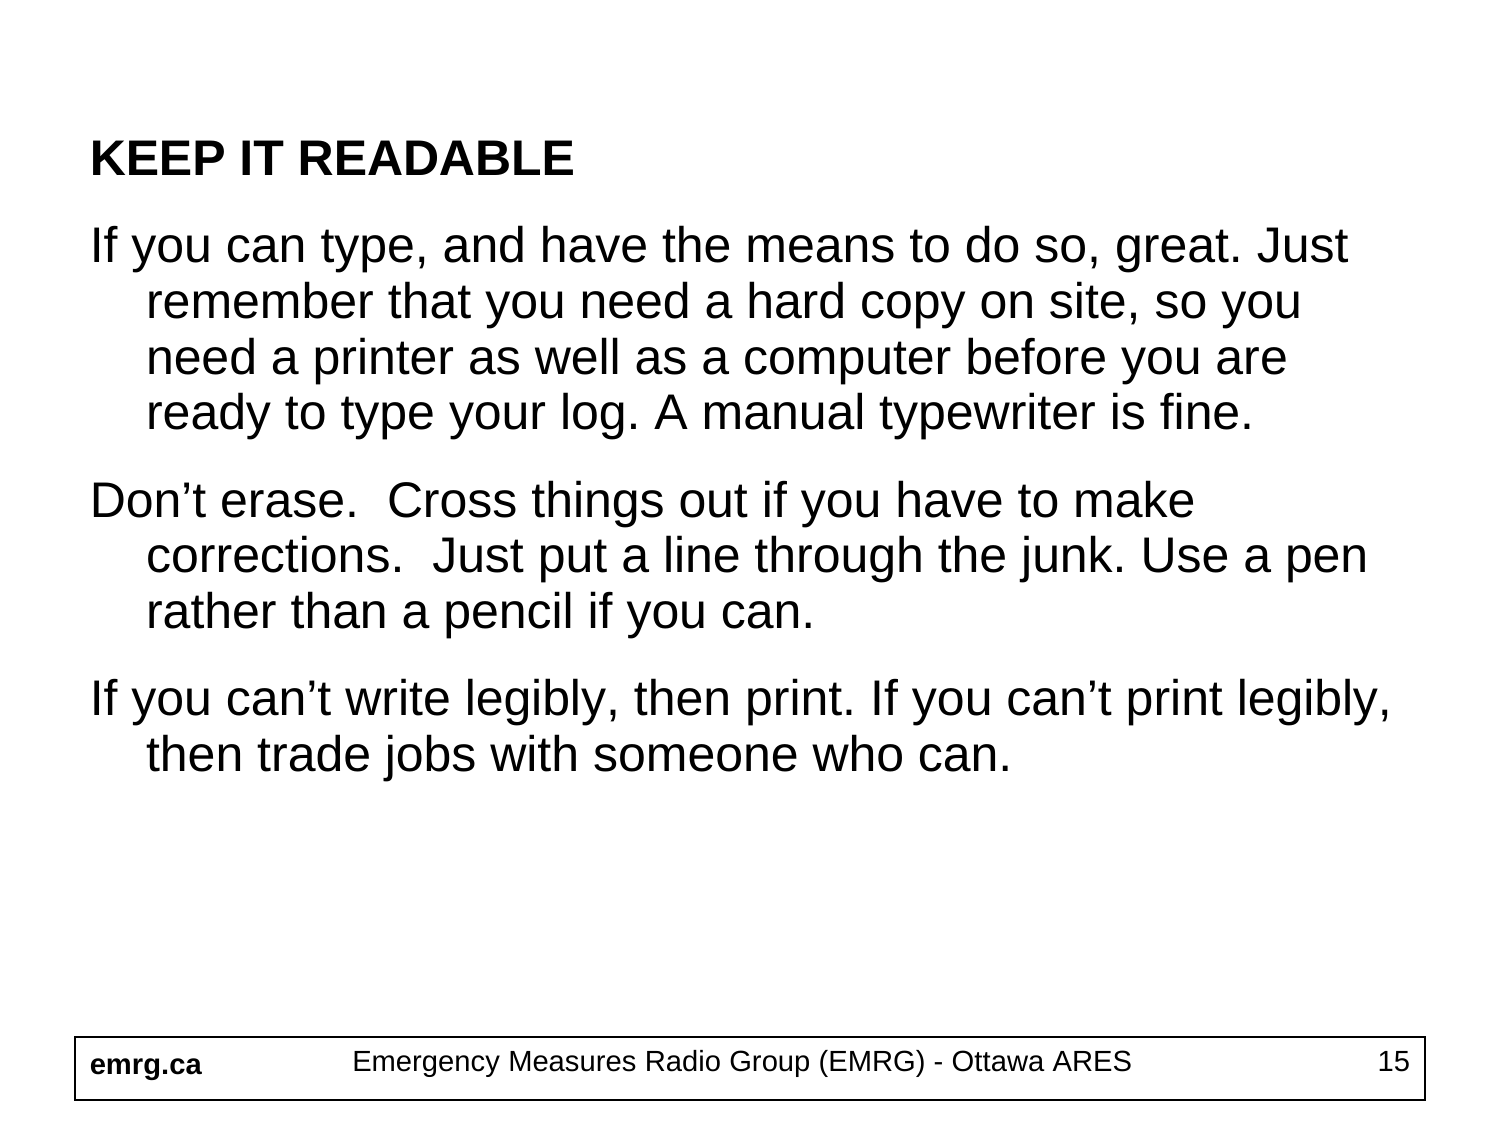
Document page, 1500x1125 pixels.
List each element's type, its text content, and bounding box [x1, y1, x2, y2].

list KEEP IT READABLE If you can type, and have the means to do so, great. Just remember that you need a hard copy on site, so you need a printer as well as a computer before you are ready to type your log. A manual typewriter is fine. Don’t erase. Cross things out if you have to make corrections. Just put a line through the junk. Use a pen rather than a pencil if you can. If you can’t write legibly, then print. If you can’t print legibly, then trade jobs with someone who can. [75, 122, 1426, 1026]
